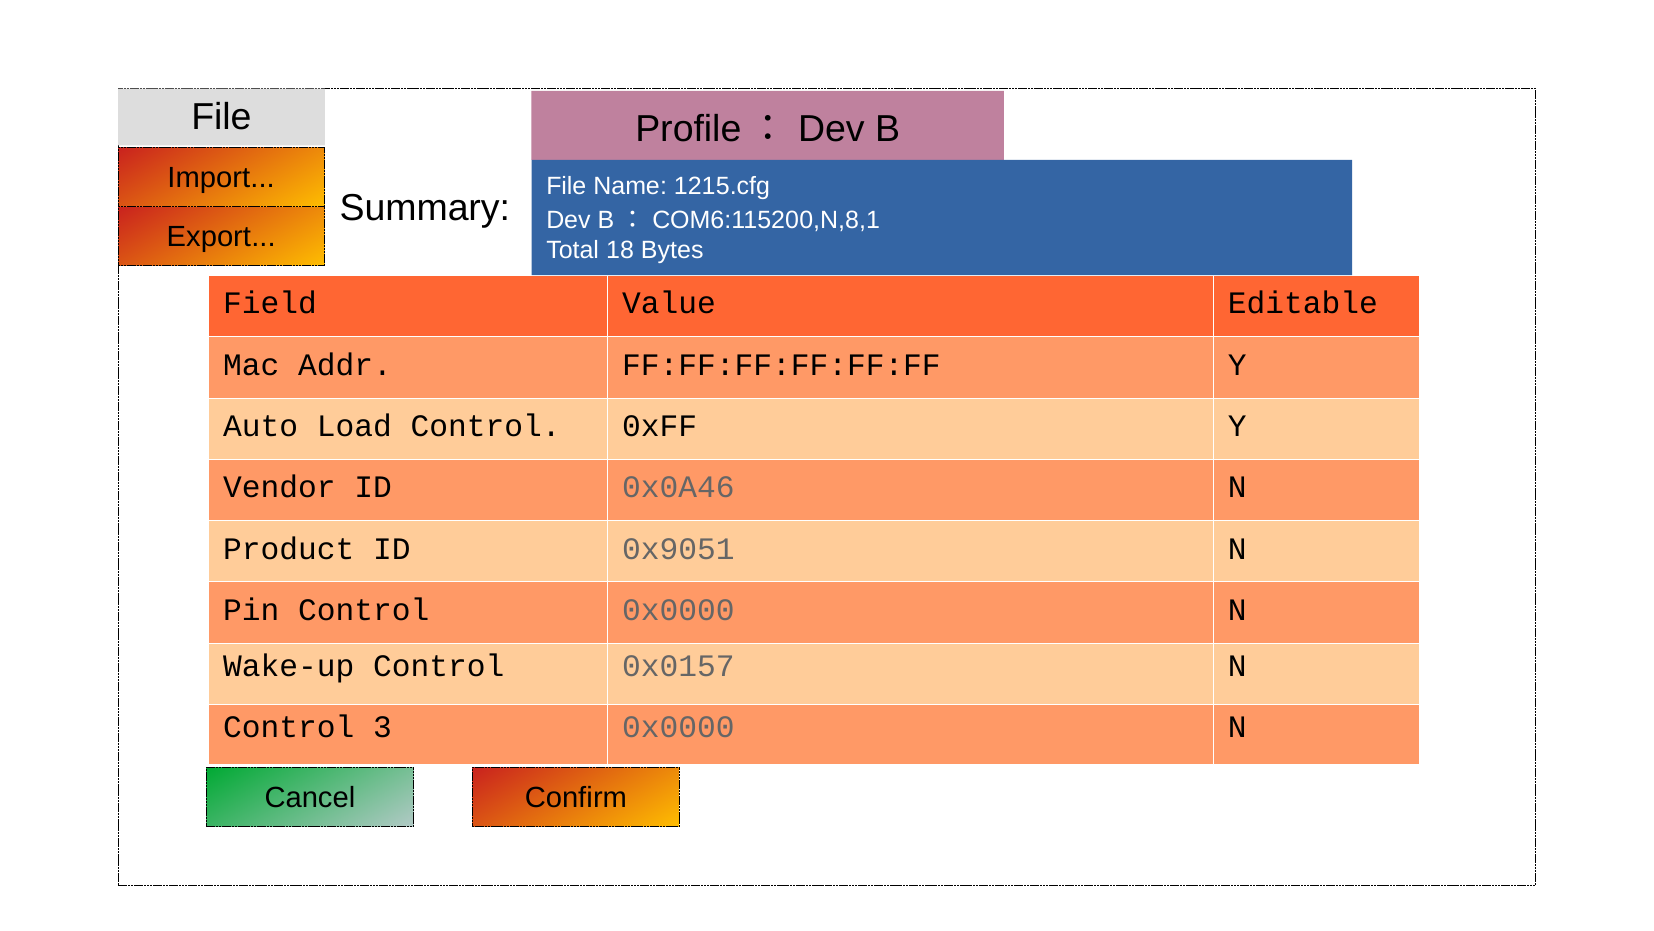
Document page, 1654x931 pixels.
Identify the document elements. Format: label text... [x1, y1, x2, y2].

table_cell Auto Load Control. [209, 399, 607, 459]
table_cell 0x0000 [608, 582, 1213, 643]
table_cell Product ID [209, 521, 607, 581]
table_cell Pin Control [209, 582, 607, 643]
text_box Cancel [206, 767, 414, 827]
text_box Summary: [324, 179, 531, 237]
table_cell 0x0000 [608, 705, 1213, 764]
table_cell Vendor ID [209, 460, 607, 520]
table_cell N [1214, 582, 1419, 643]
text_box Export... [118, 207, 325, 266]
text_box Confirm [472, 767, 680, 827]
text_box Import... [118, 147, 325, 207]
table_cell Control 3 [209, 705, 607, 764]
table_cell FF:FF:FF:FF:FF:FF [608, 337, 1213, 398]
table_cell 0x0A46 [608, 460, 1213, 520]
table_header Editable [1214, 276, 1419, 336]
table_header Value [608, 276, 1213, 336]
table_cell N [1214, 521, 1419, 581]
text_box File Name: 1215.cfg Dev B：COM6:115200,N,8,1 Total 18 Bytes [531, 159, 1353, 276]
text_box Profile：Dev B [531, 90, 1004, 159]
table_cell 0x0157 [608, 644, 1213, 704]
table_cell 0xFF [608, 399, 1213, 459]
table_cell Mac Addr. [209, 337, 607, 398]
table_cell N [1214, 460, 1419, 520]
text_box File [118, 88, 325, 146]
table_cell Y [1214, 337, 1419, 398]
table_cell Y [1214, 399, 1419, 459]
table_cell Wake-up Control [209, 644, 607, 704]
table_header Field [209, 276, 607, 336]
table_cell N [1214, 644, 1419, 704]
table_cell 0x9051 [608, 521, 1213, 581]
table_cell N [1214, 705, 1419, 764]
